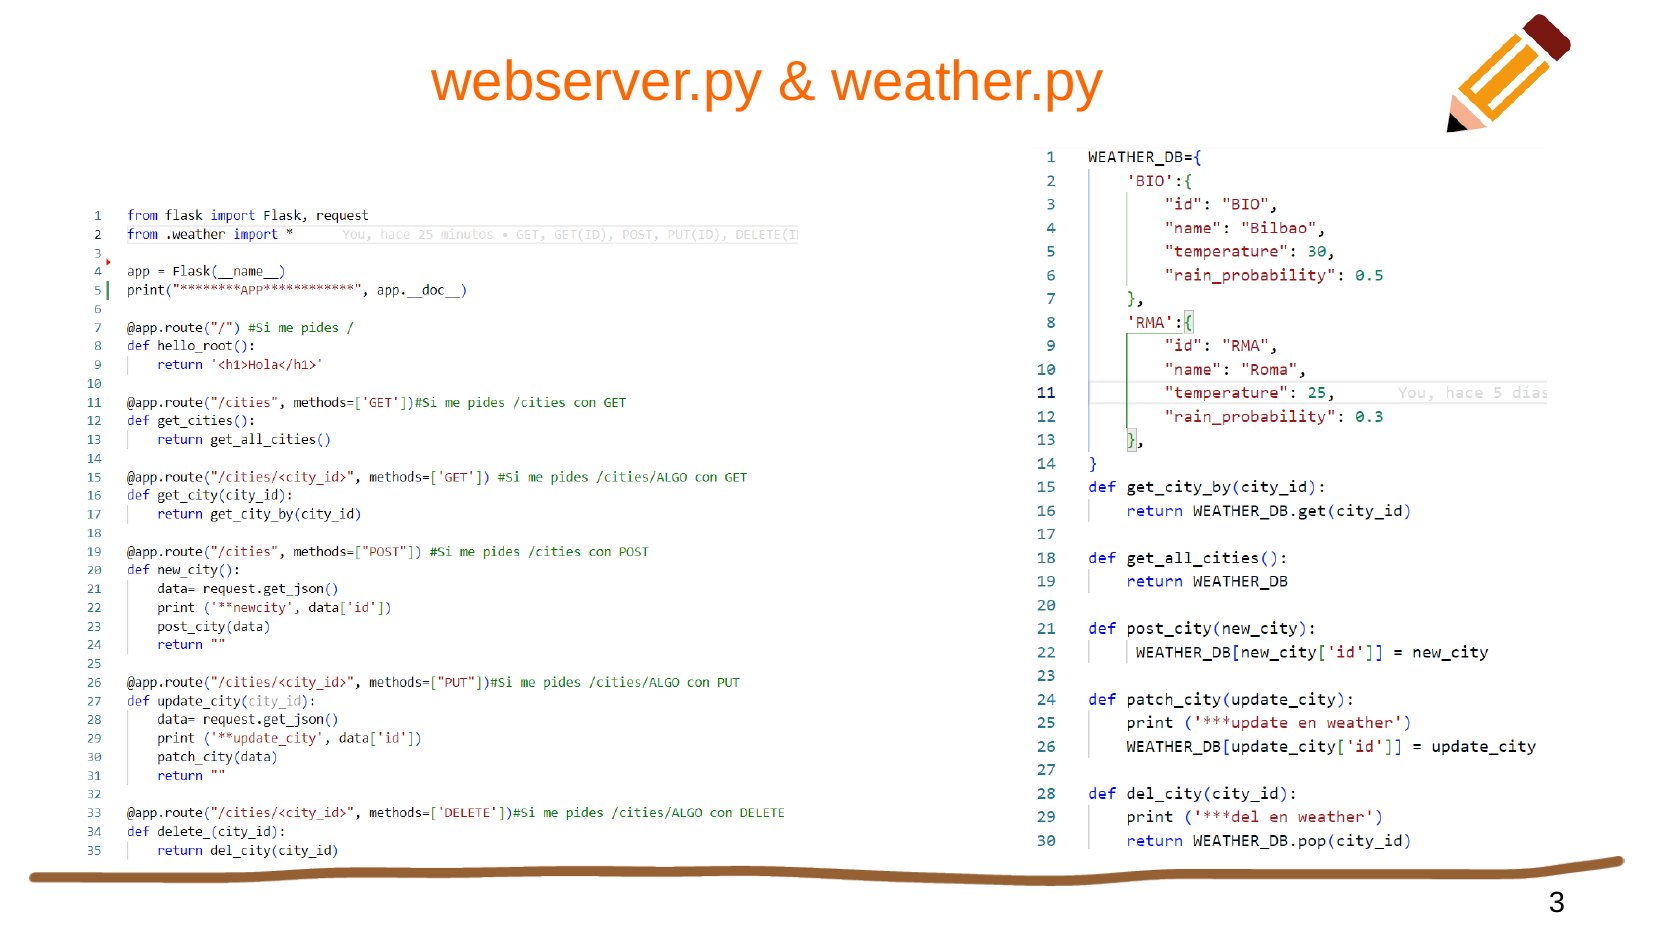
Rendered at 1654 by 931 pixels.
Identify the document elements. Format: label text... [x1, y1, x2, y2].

picture [29, 206, 1625, 886]
picture [1446, 14, 1571, 133]
title webserver.py & weather.py [88, 29, 1447, 133]
picture [1033, 147, 1547, 849]
